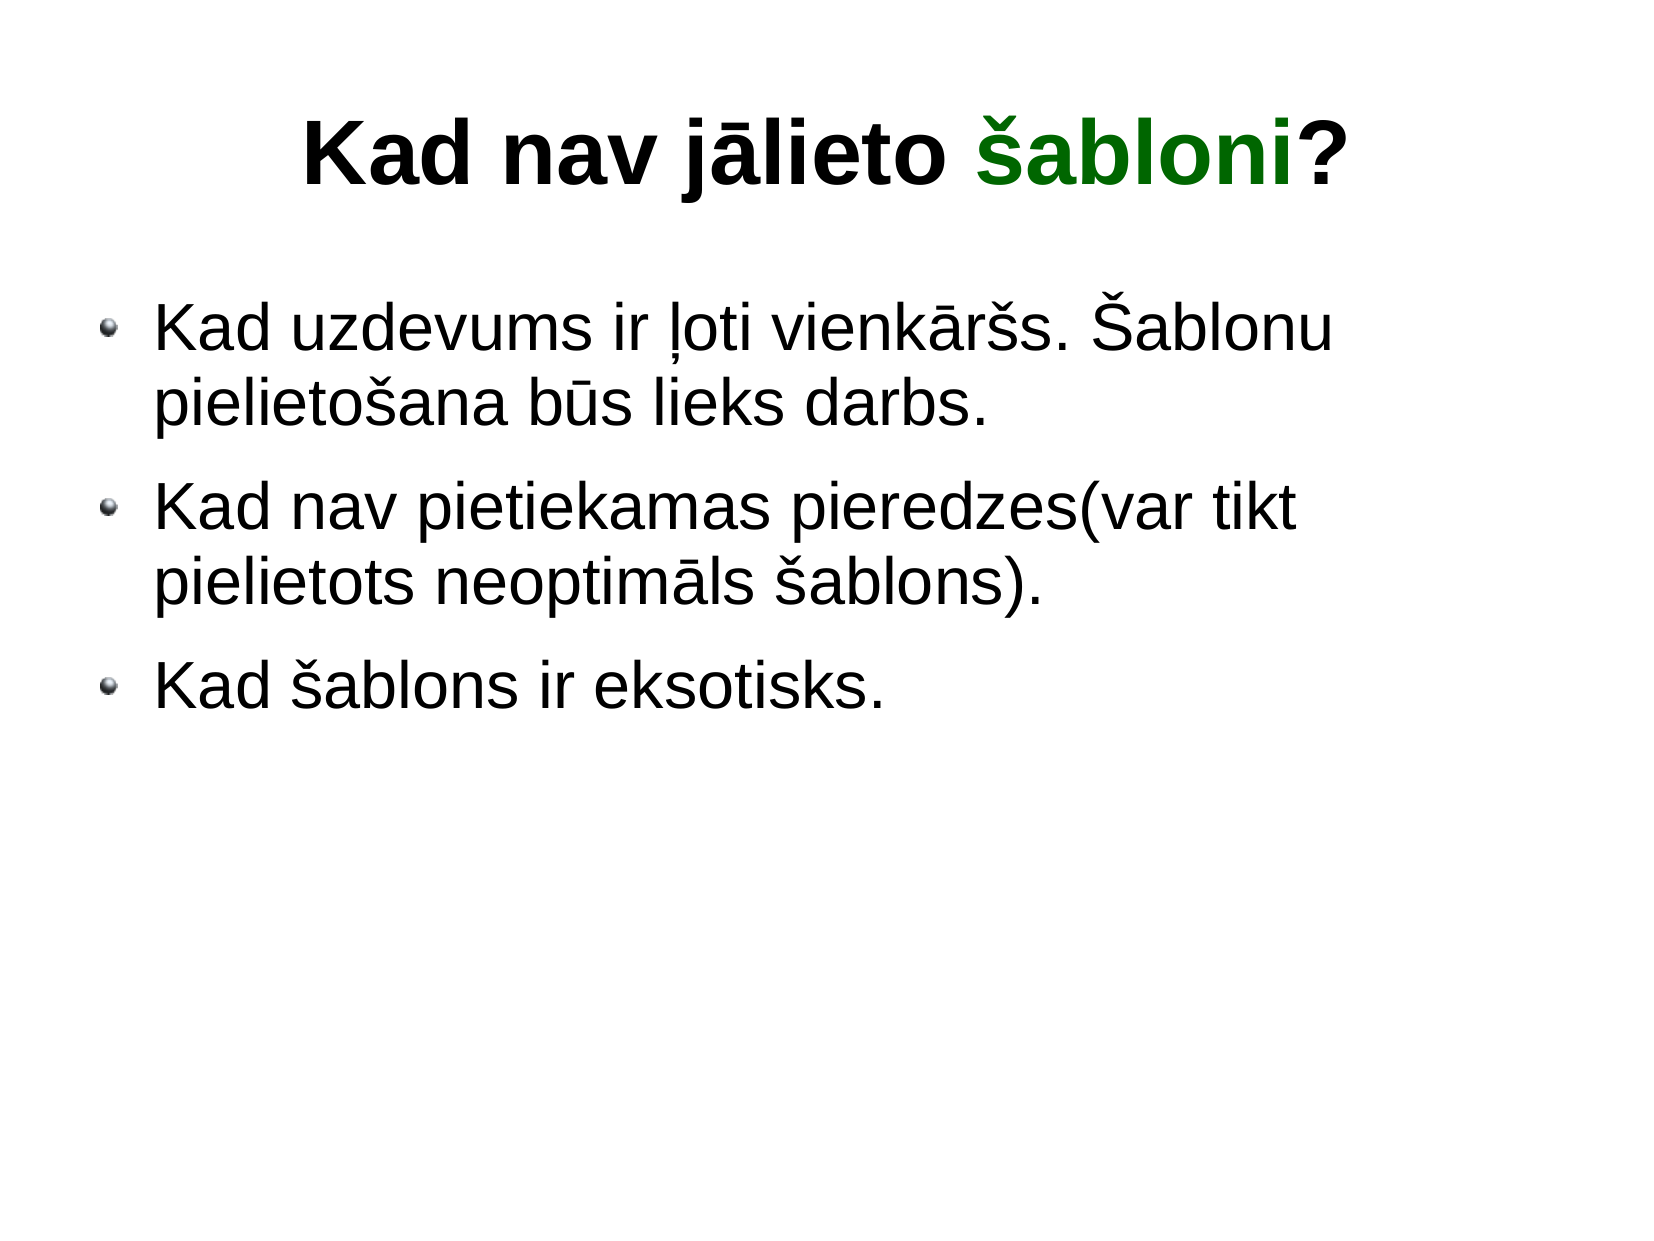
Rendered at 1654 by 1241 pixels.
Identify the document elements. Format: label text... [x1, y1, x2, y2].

list Kad uzdevums ir ļoti vienkāršs. Šablonu pielietošana būs lieks darbs. Kad nav pietiekamas pieredzes(var tikt pielietots neoptimāls šablons). Kad šablons ir eksotisks. [82, 290, 1571, 1010]
title Kad nav jālieto šabloni? [82, 49, 1571, 257]
